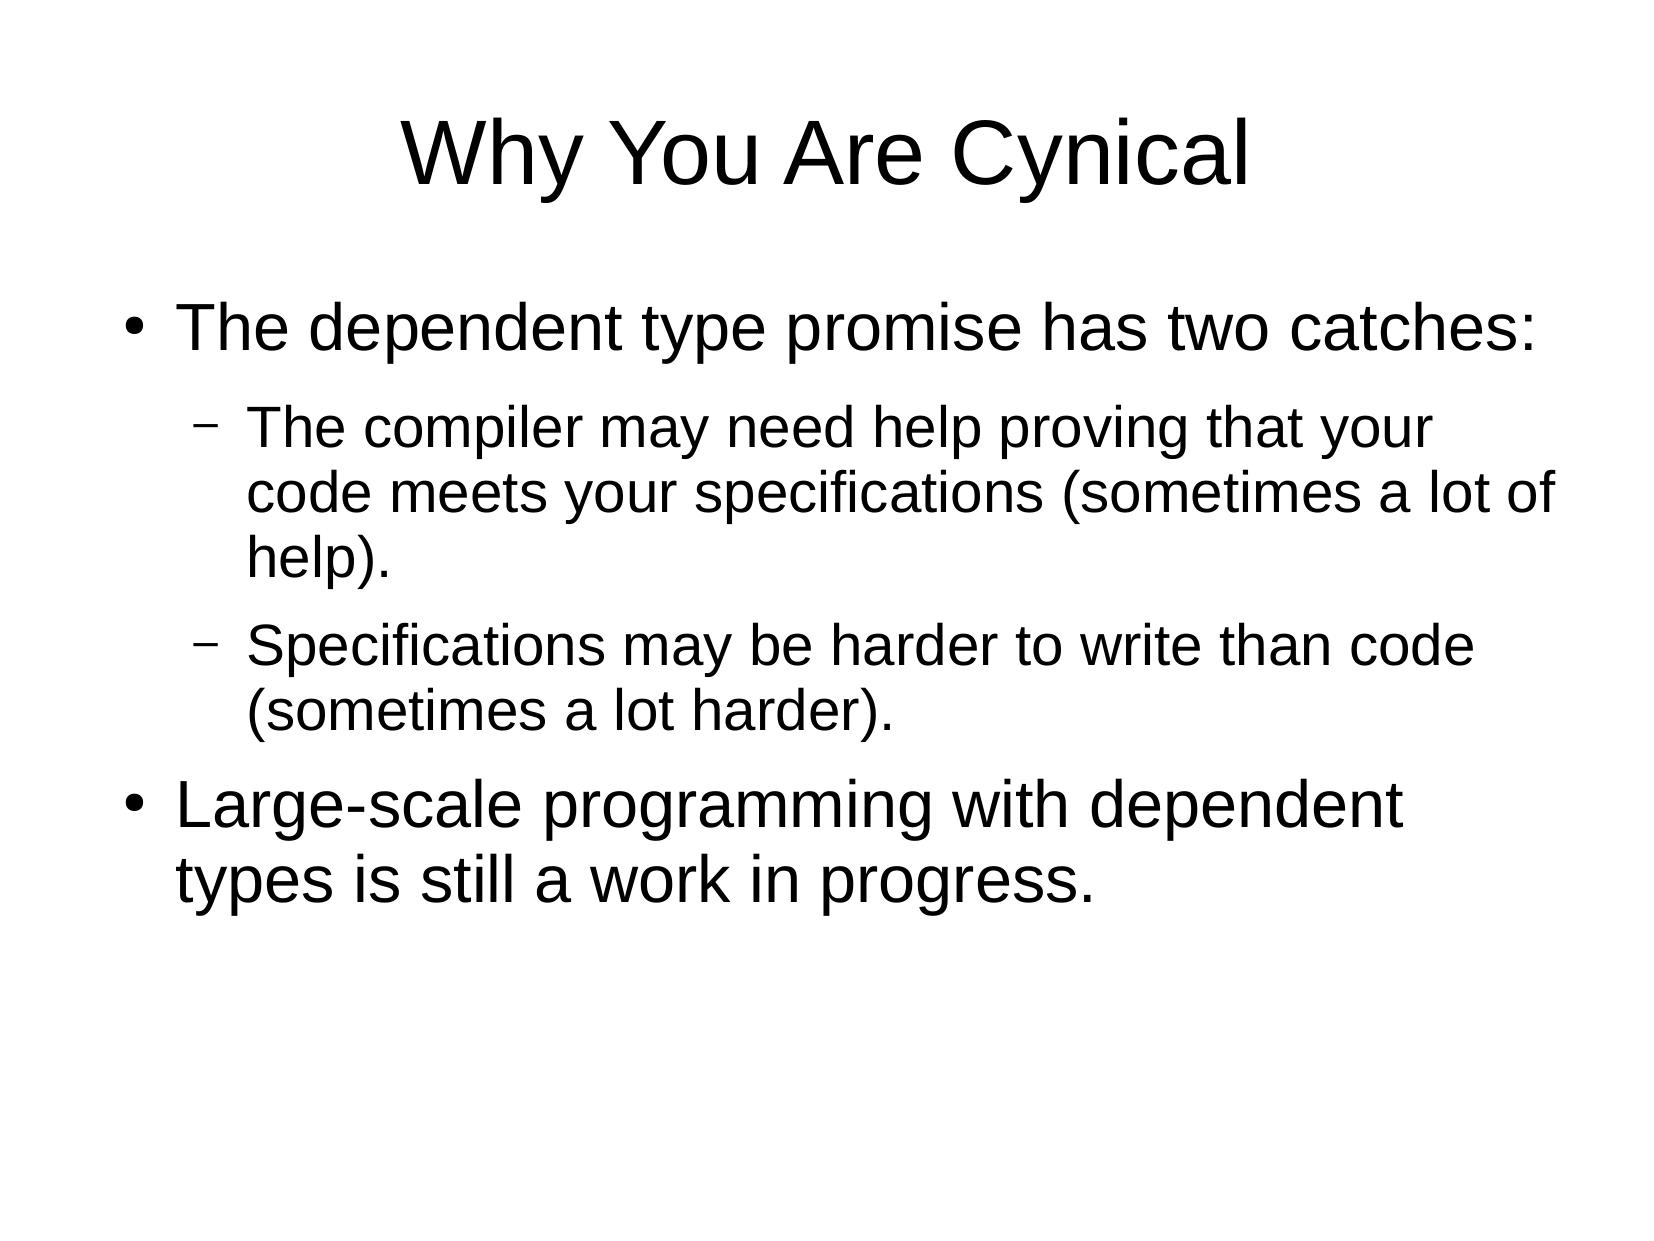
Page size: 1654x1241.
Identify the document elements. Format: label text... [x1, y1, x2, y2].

list The dependent type promise has two catches: The compiler may need help proving that your code meets your specifications (sometimes a lot of help). Specifications may be harder to write than code (sometimes a lot harder). Large-scale programming with dependent types is still a work in progress. [105, 290, 1572, 1109]
title Why You Are Cynical [82, 49, 1571, 257]
